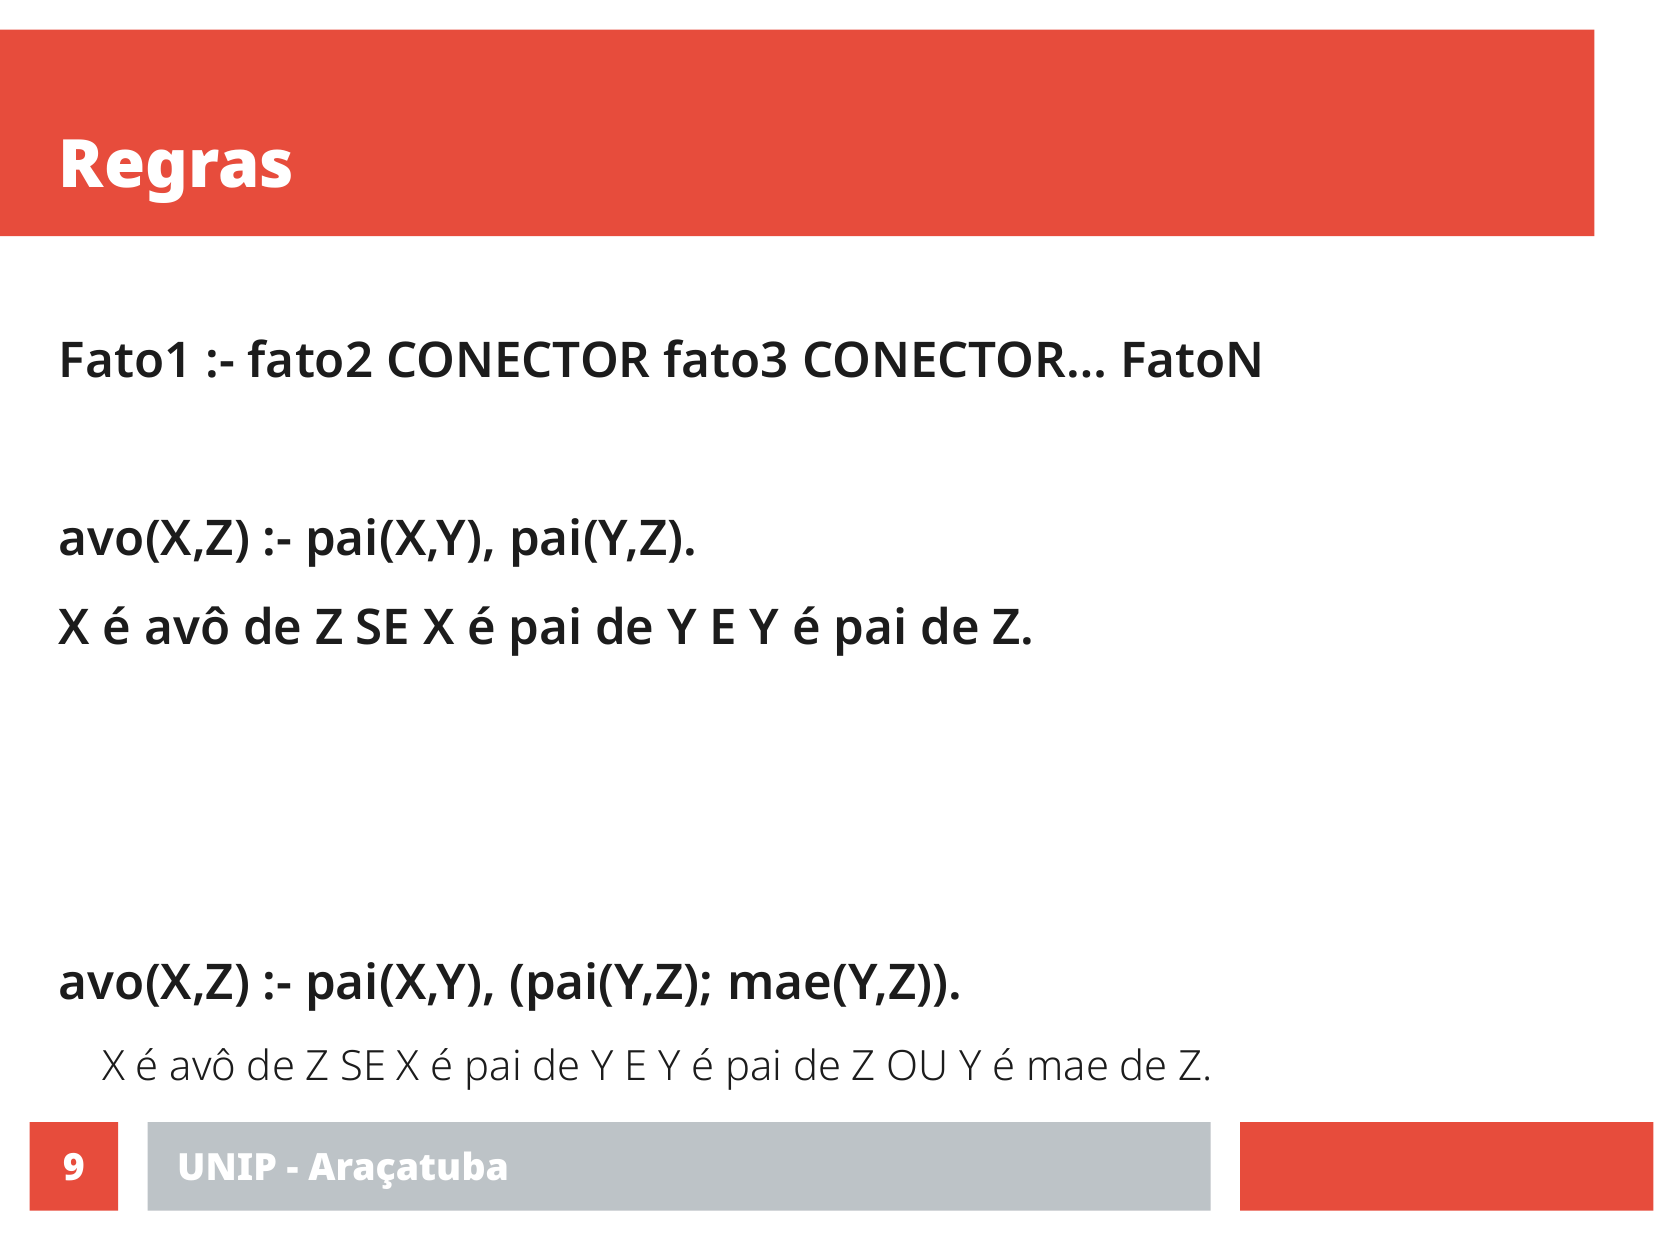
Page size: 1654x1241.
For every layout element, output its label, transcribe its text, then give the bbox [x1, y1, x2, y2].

title Regras [59, 59, 1595, 207]
list Fato1 :- fato2 CONECTOR fato3 CONECTOR… FatoN avo(X,Z) :- pai(X,Y), pai(Y,Z). X é avô de Z SE X é pai de Y E Y é pai de Z. avo(X,Z) :- pai(X,Y), (pai(Y,Z); mae(Y,Z)). X é avô de Z SE X é pai de Y E Y é pai de Z OU Y é mae de Z. [59, 324, 1565, 1093]
